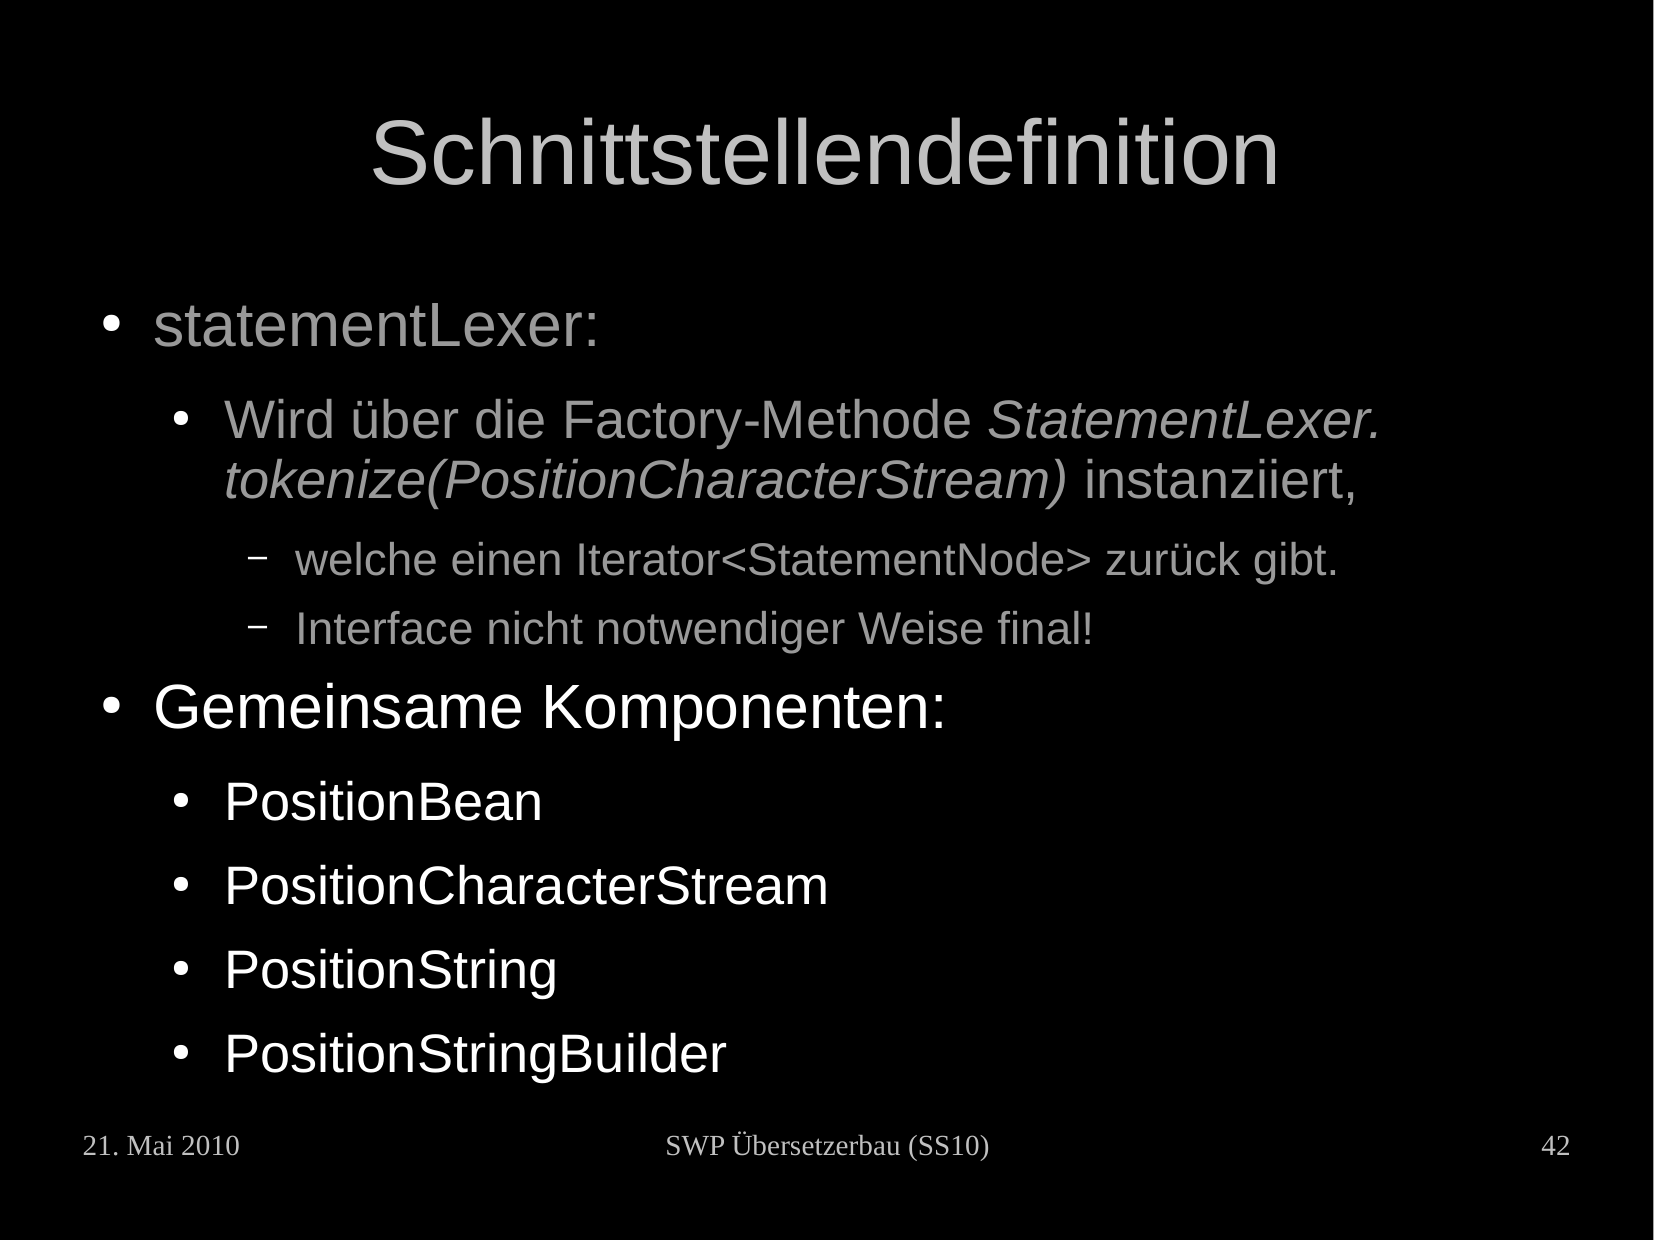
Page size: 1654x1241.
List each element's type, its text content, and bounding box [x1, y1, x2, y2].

title Schnittstellendefinition [82, 49, 1571, 257]
list statementLexer: Wird über die Factory-Methode StatementLexer. tokenize(PositionCharacterStream) instanziiert, welche einen Iterator<StatementNode> zurück gibt. Interface nicht notwendiger Weise final! Gemeinsame Komponenten: PositionBean PositionCharacterStream PositionString PositionStringBuilder [82, 290, 1571, 1109]
